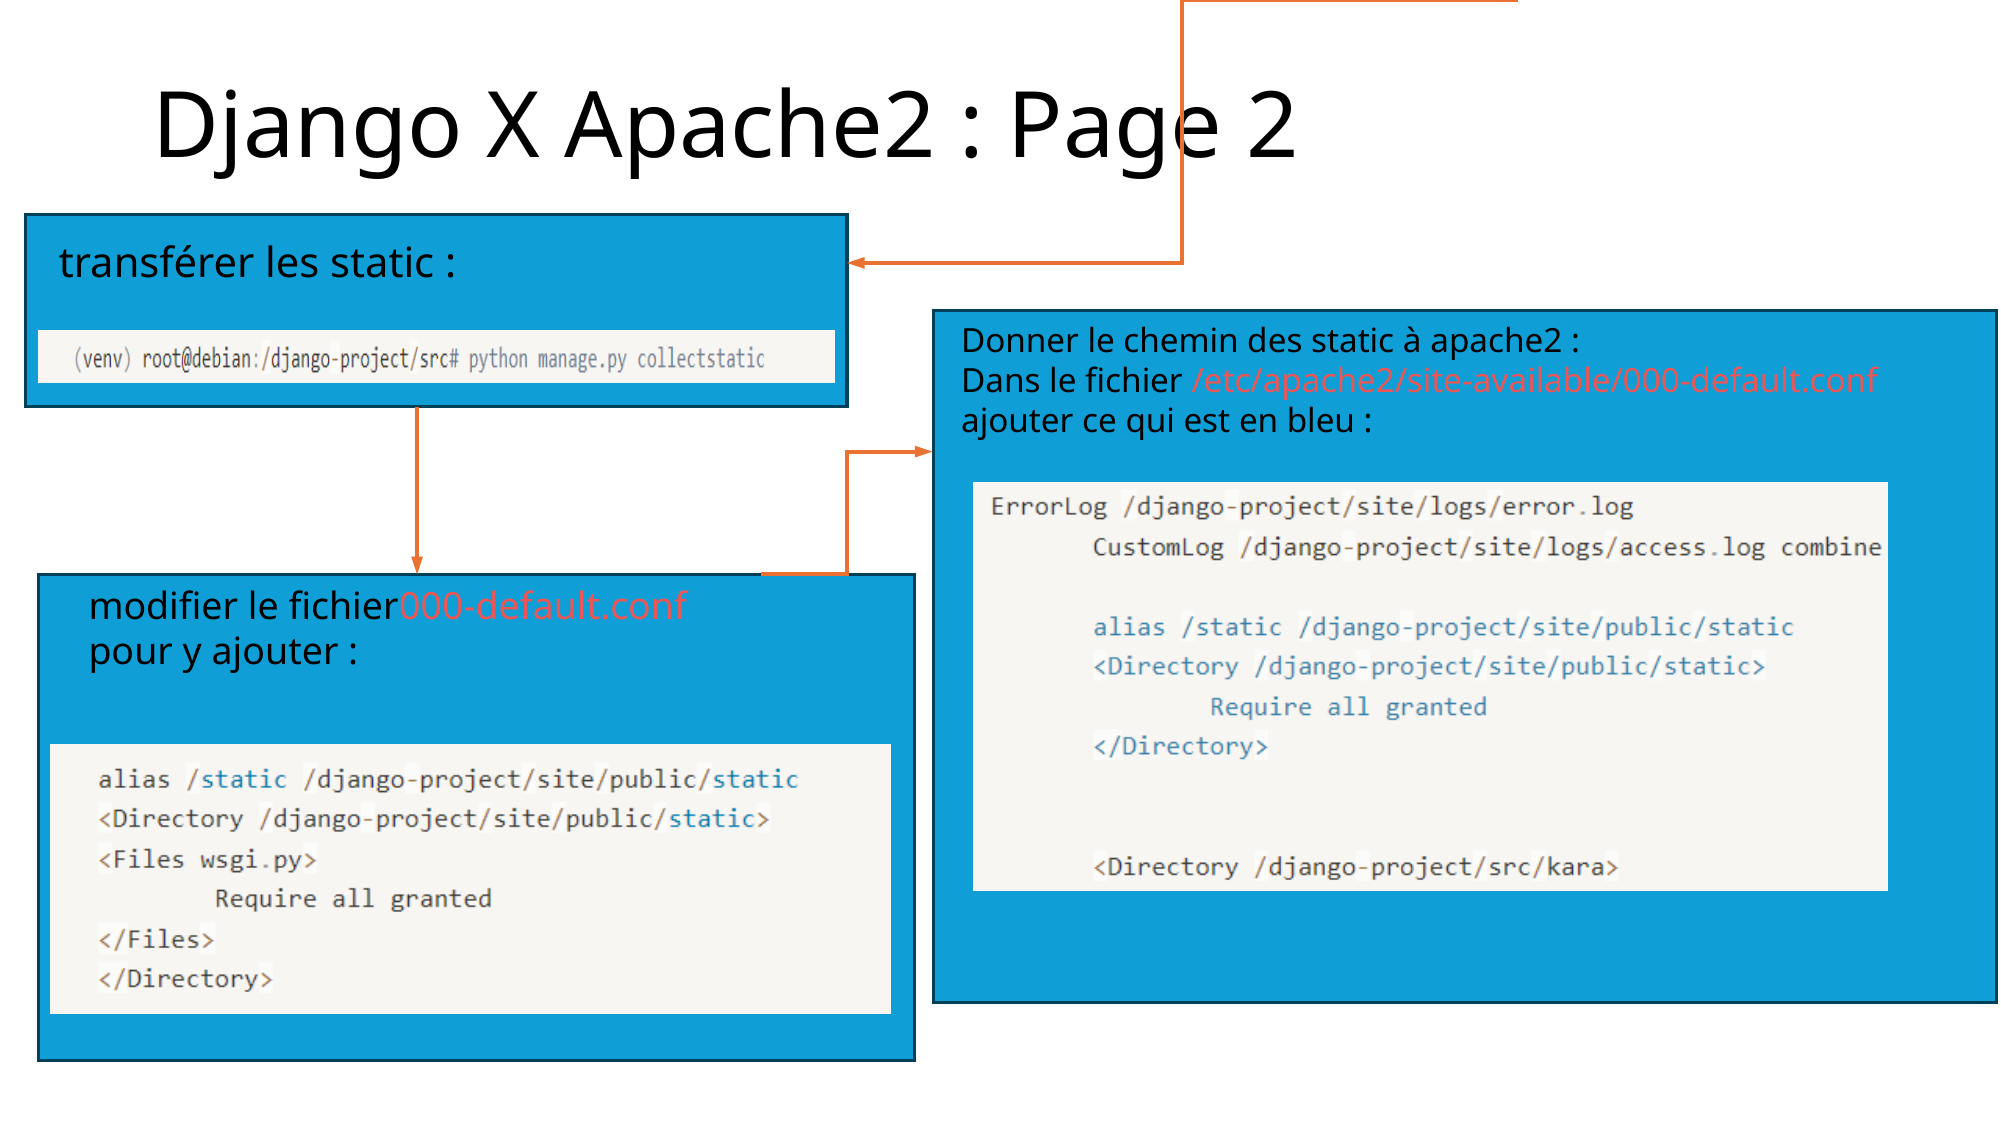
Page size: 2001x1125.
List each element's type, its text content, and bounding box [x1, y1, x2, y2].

picture [974, 483, 1887, 890]
title Django X Apache2 : Page 2 [137, 19, 1180, 237]
text_box Donner le chemin des static à apache2 : Dans le fichier /etc/apache2/site-available/000-default.conf ajouter ce qui est en bleu : [946, 311, 2000, 449]
title Django X Apache2 : Page 2 [1184, 19, 1863, 237]
text_box [39, 574, 914, 1061]
text_box modifier le fichier000-default.conf pour y ajouter : [73, 574, 761, 681]
text_box [26, 214, 847, 407]
picture [51, 745, 890, 1013]
list transférer les static : [43, 234, 599, 319]
text_box [933, 311, 1996, 1002]
picture [39, 331, 834, 382]
